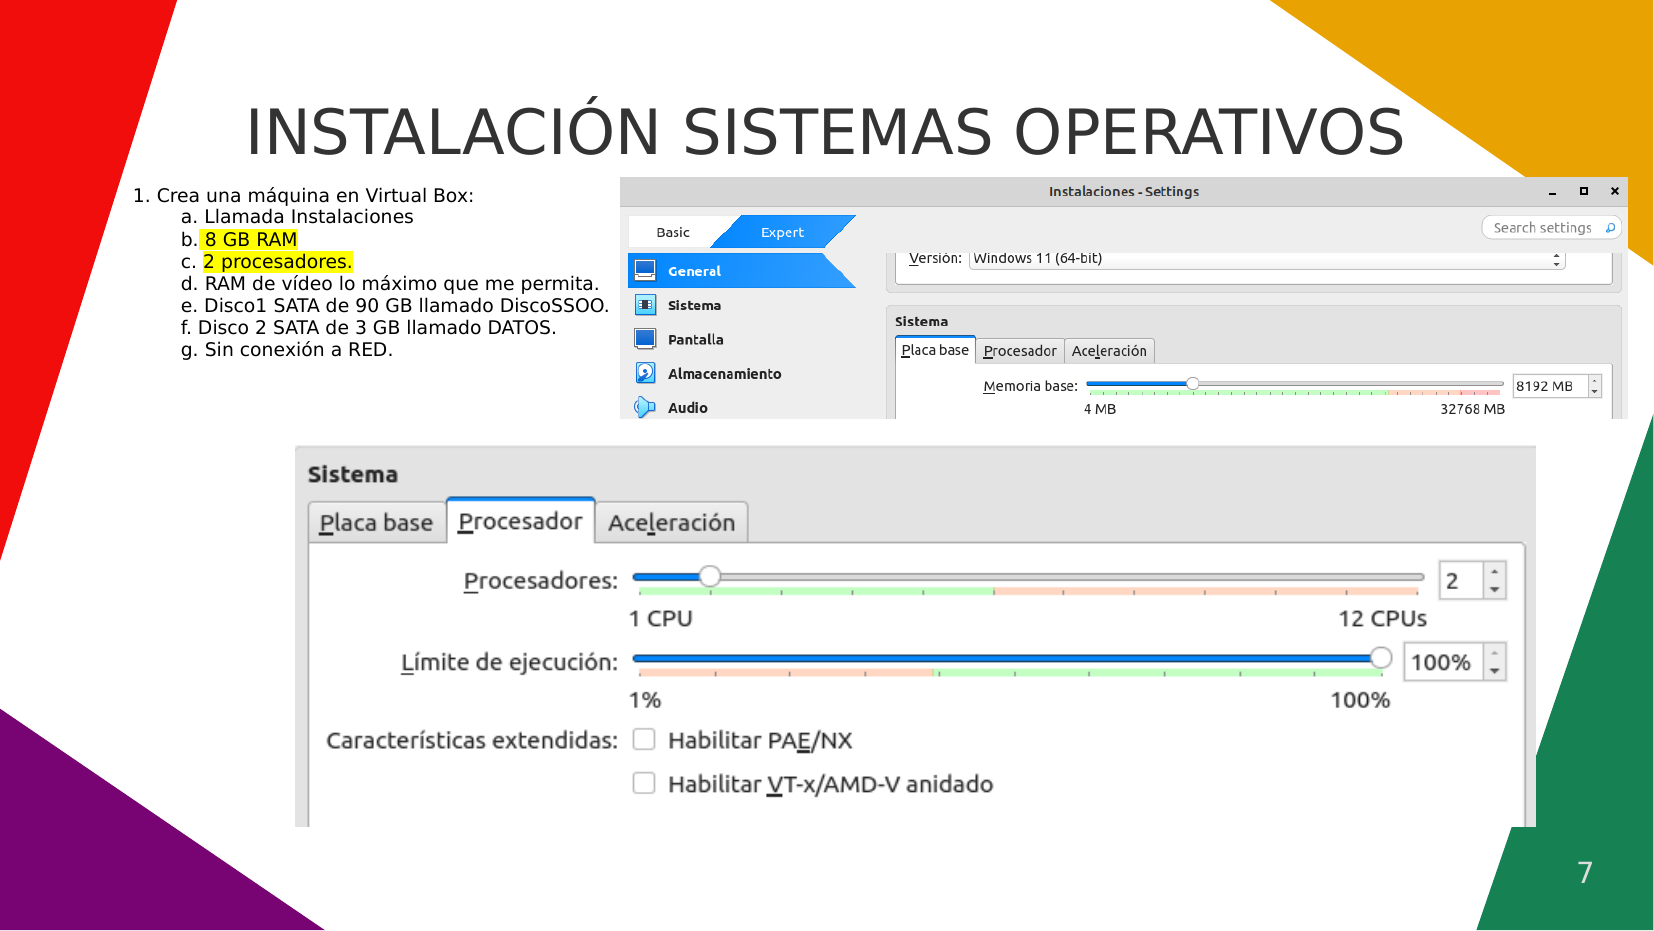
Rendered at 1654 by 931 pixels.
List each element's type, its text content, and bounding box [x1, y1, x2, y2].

text_box 1. Crea una máquina en Virtual Box: a. Llamada Instalaciones b. 8 GB RAM c. 2 procesadores. d. RAM de vídeo lo máximo que me permita. e. Disco1 SATA de 90 GB llamado DiscoSSOO. f. Disco 2 SATA de 3 GB llamado DATOS. g. Sin conexión a RED. [118, 177, 620, 414]
title INSTALACIÓN SISTEMAS OPERATIVOS [118, 59, 1536, 177]
picture [295, 445, 1536, 827]
picture [620, 177, 1628, 420]
